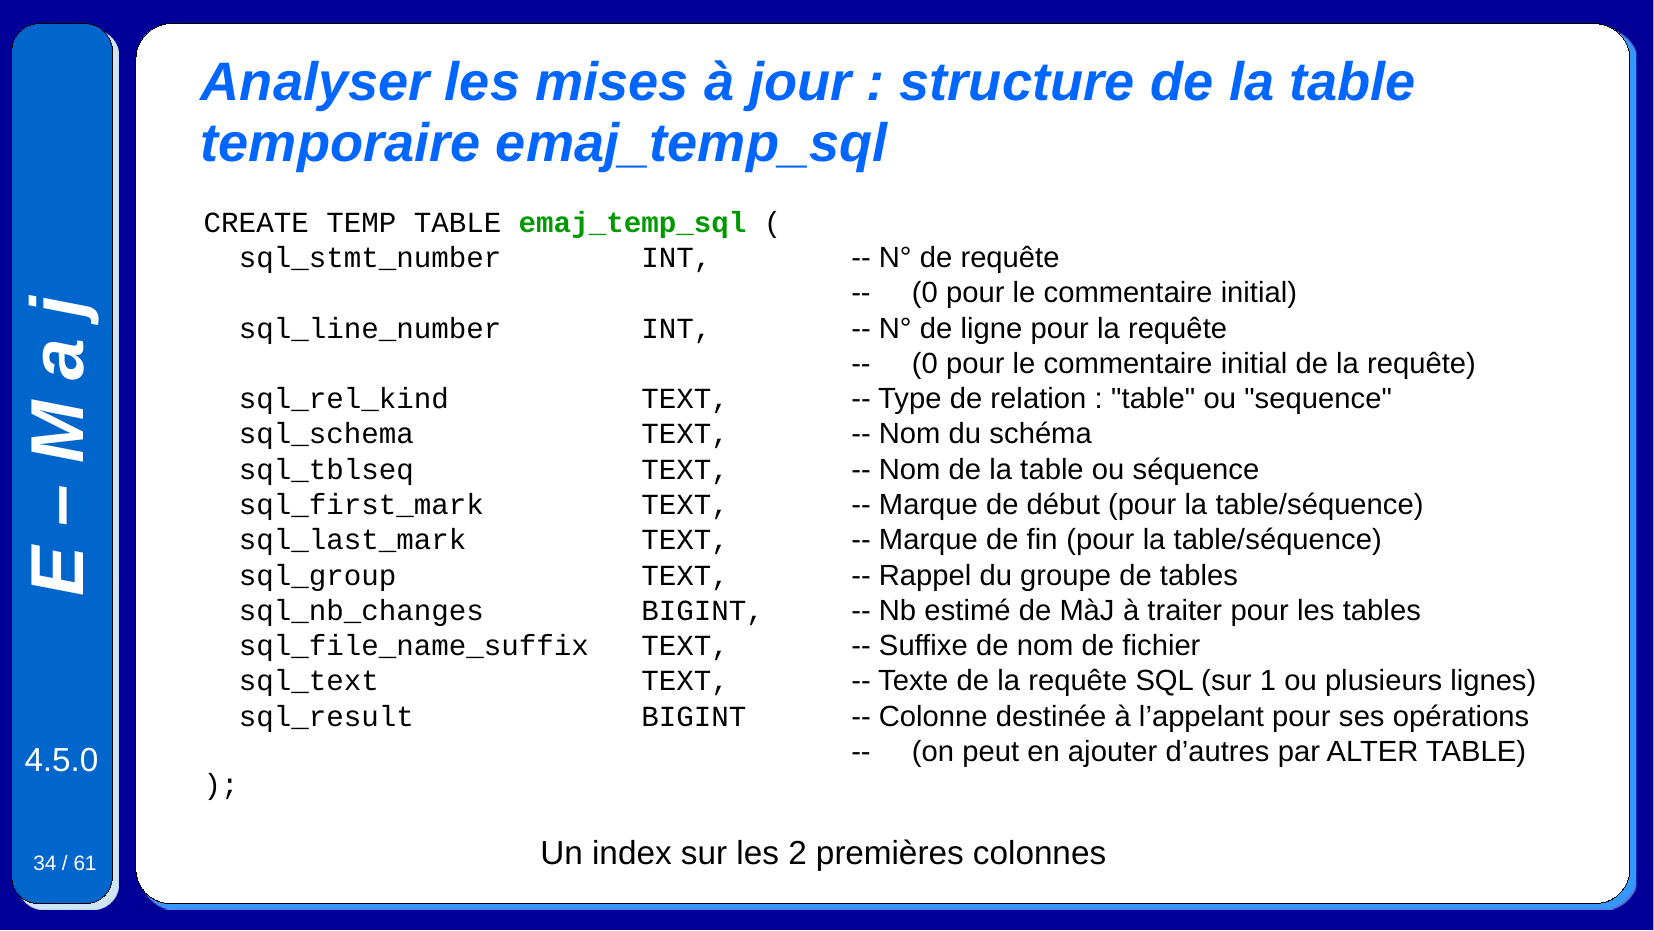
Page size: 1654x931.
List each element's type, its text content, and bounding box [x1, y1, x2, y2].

text_box Un index sur les 2 premières colonnes [525, 826, 1122, 879]
title Analyser les mises à jour : structure de la table temporaire emaj_temp_sql [200, 34, 1575, 191]
text_box CREATE TEMP TABLE emaj_temp_sql ( sql_stmt_number INT, -- N° de requête -- (0 pour le commentaire initial) sql_line_number INT, -- N° de ligne pour la requête -- (0 pour le commentaire initial de la requête) sql_rel_kind TEXT, -- Type de relation : "table" ou "sequence" sql_schema TEXT, -- Nom du schéma sql_tblseq TEXT, -- Nom de la table ou séquence sql_first_mark TEXT, -- Marque de début (pour la table/séquence) sql_last_mark TEXT, -- Marque de fin (pour la table/séquence) sql_group TEXT, -- Rappel du groupe de tables sql_nb_changes BIGINT, -- Nb estimé de MàJ à traiter pour les tables sql_file_name_suffix TEXT, -- Suffixe de nom de fichier sql_text TEXT, -- Texte de la requête SQL (sur 1 ou plusieurs lignes) sql_result BIGINT -- Colonne destinée à l’appelant pour ses opérations -- (on peut en ajouter d’autres par ALTER TABLE) ); [188, 200, 1595, 811]
